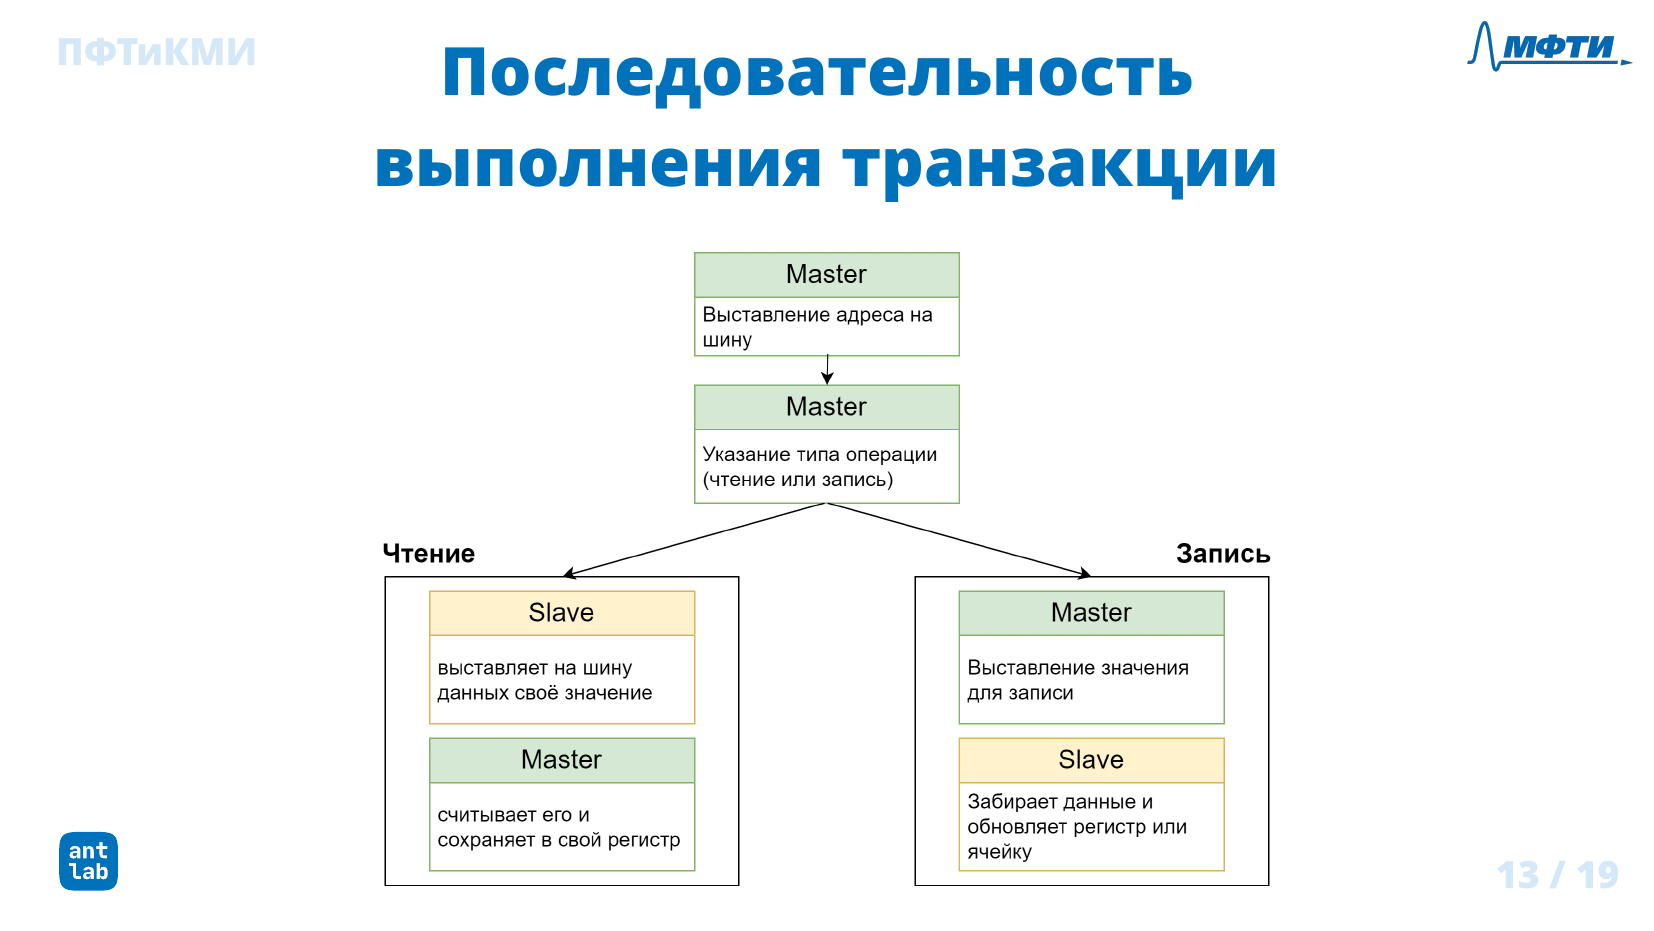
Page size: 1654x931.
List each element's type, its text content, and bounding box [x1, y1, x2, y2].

picture [1446, 0, 1654, 93]
title Последовательность выполнения транзакции [82, 20, 1571, 209]
picture [383, 252, 1272, 886]
